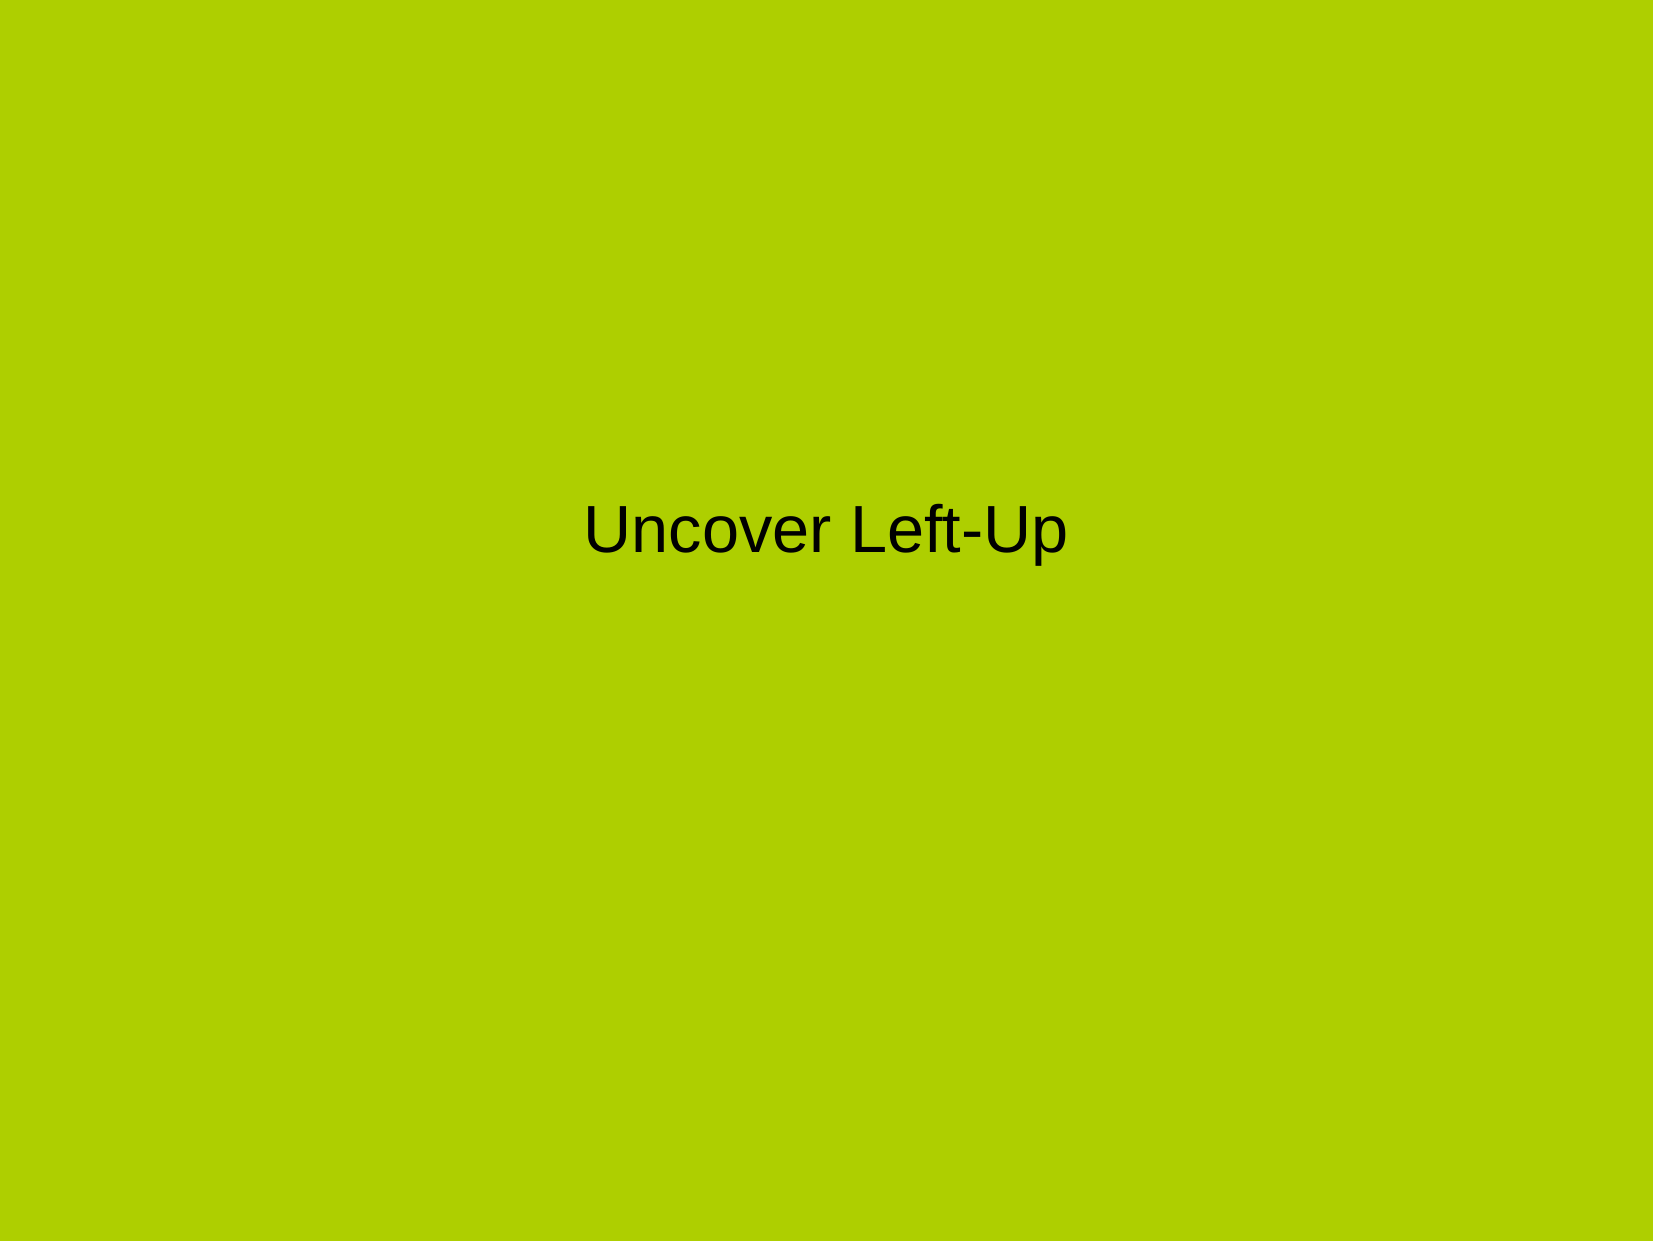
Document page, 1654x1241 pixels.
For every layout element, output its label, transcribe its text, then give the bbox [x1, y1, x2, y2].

subtitle Uncover Left-Up [82, 49, 1571, 1010]
